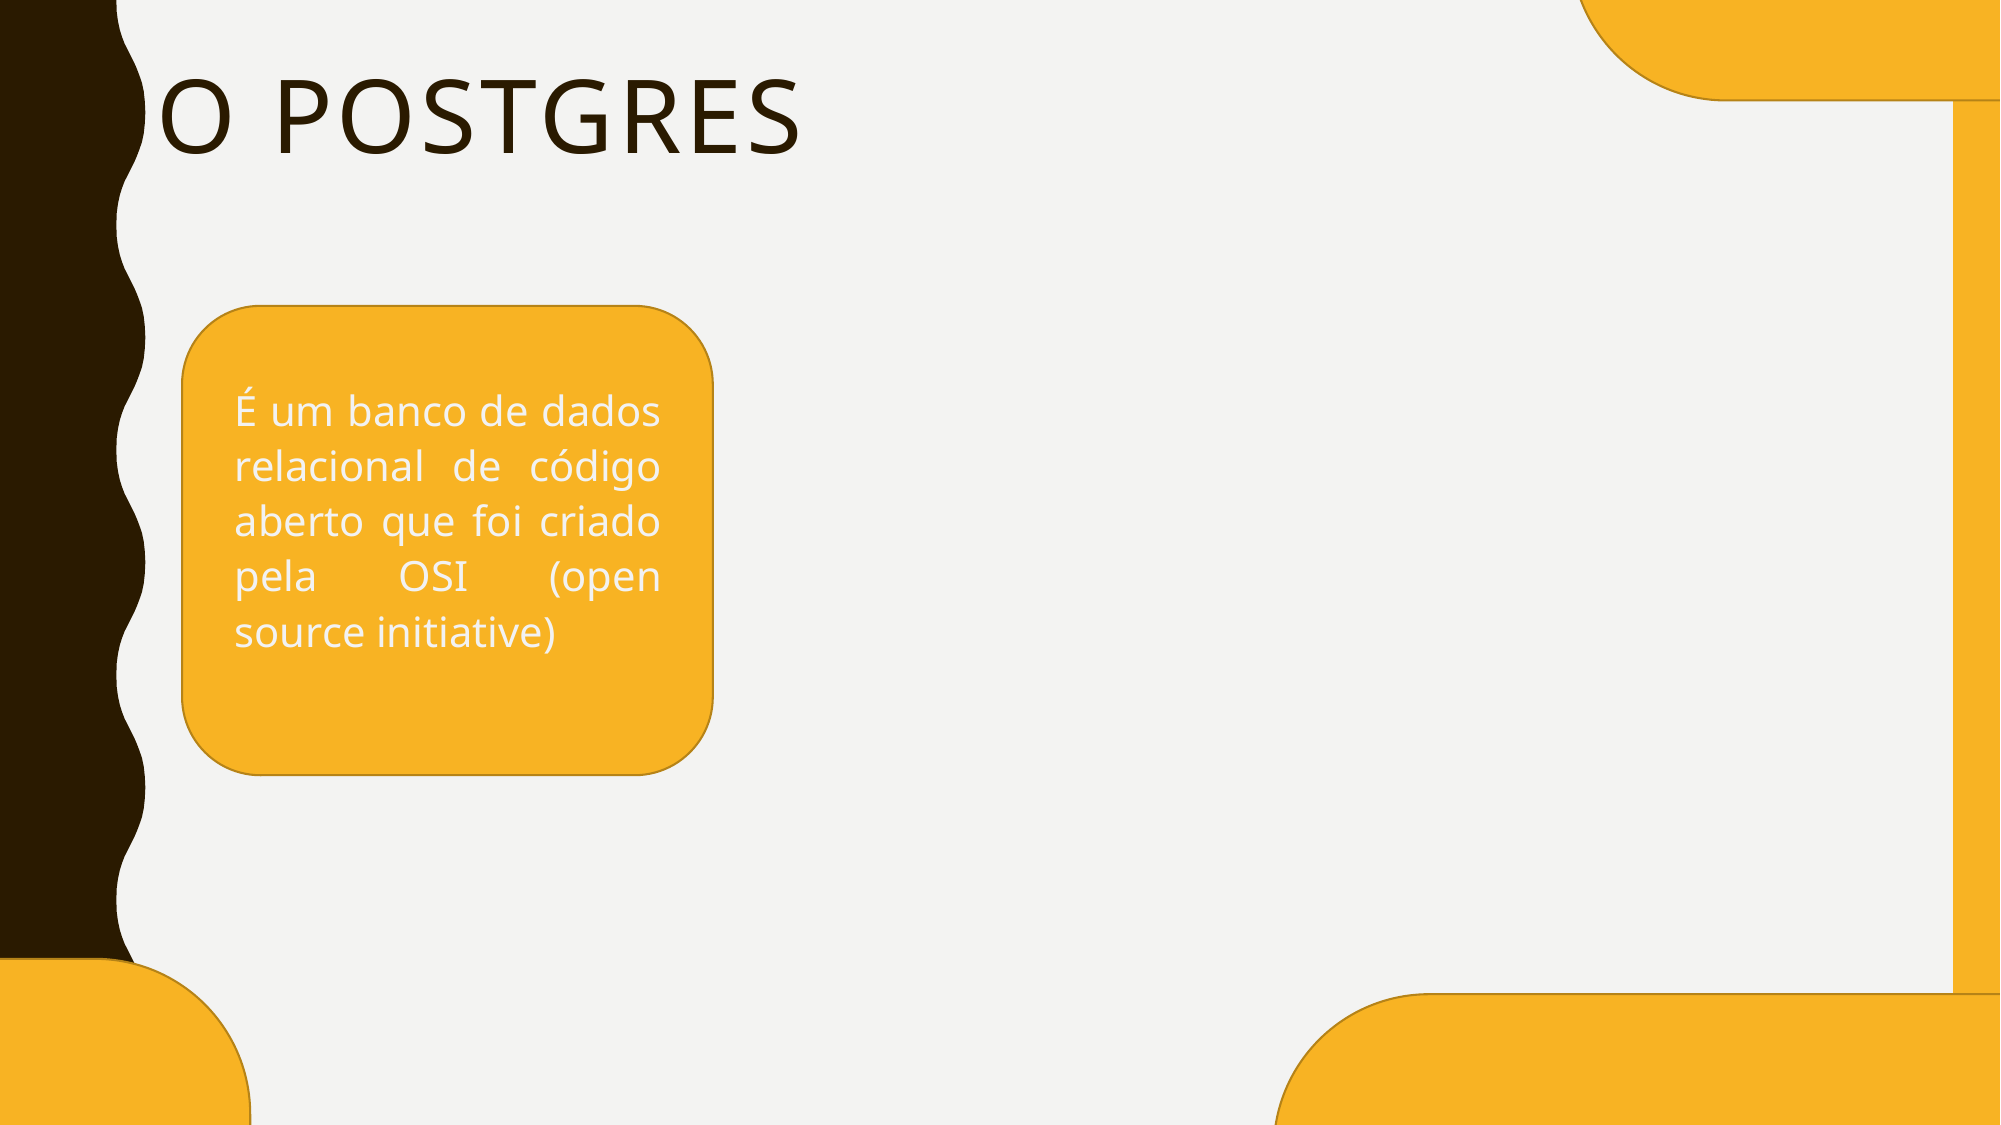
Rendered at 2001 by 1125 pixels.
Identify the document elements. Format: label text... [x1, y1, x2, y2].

text_box [182, 305, 713, 776]
text_box o postgres [141, 57, 859, 211]
text_box [1580, 0, 2000, 101]
list É um banco de dados relacional de código aberto que foi criado pela OSI (open source initiative) [219, 372, 677, 722]
text_box [1275, 994, 2000, 1125]
text_box [0, 958, 251, 1125]
